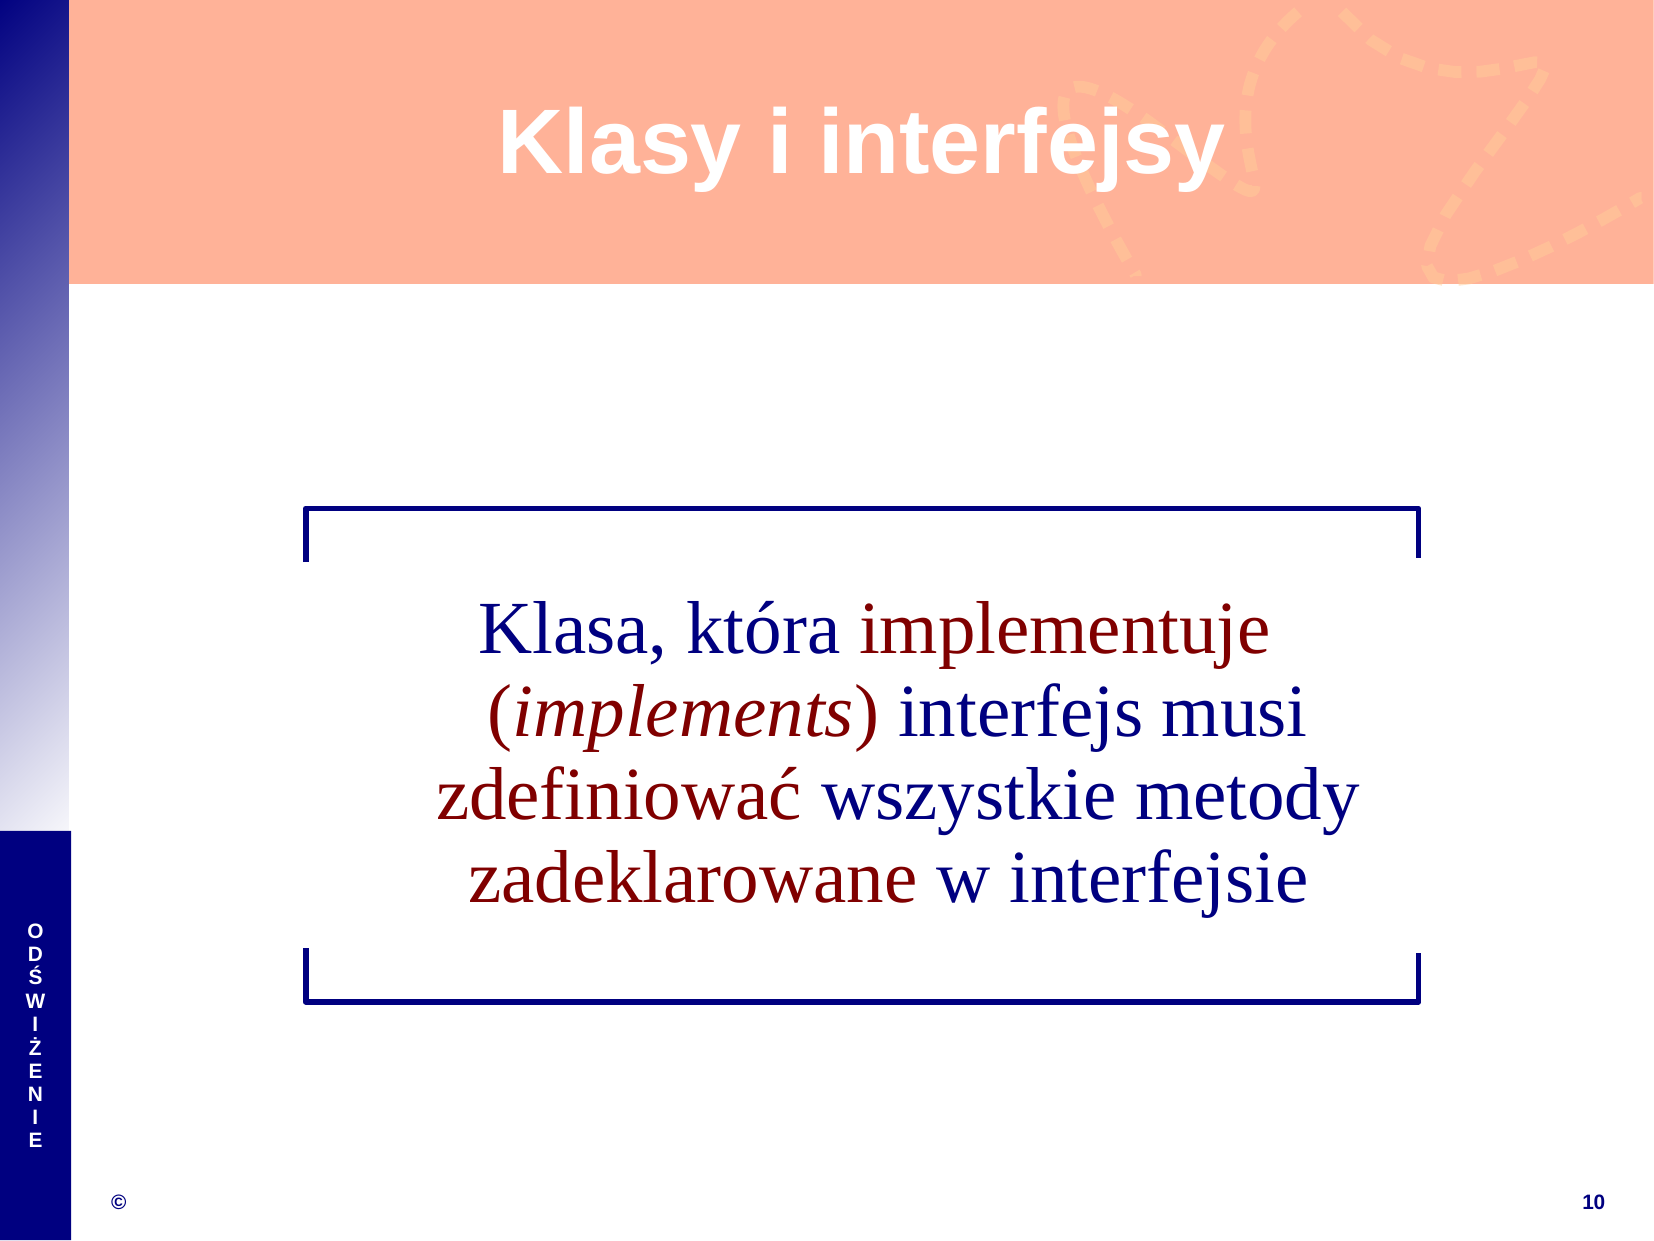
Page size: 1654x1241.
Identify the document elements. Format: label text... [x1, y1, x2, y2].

title Klasy i interfejsy [70, 37, 1654, 246]
text_box O D Ś W I Ż E N I E [0, 831, 71, 1241]
text_box Klasa, która implementuje (implements) interfejs musi zdefiniować wszystkie metody zadeklarowane w interfejsie [325, 472, 1399, 1034]
